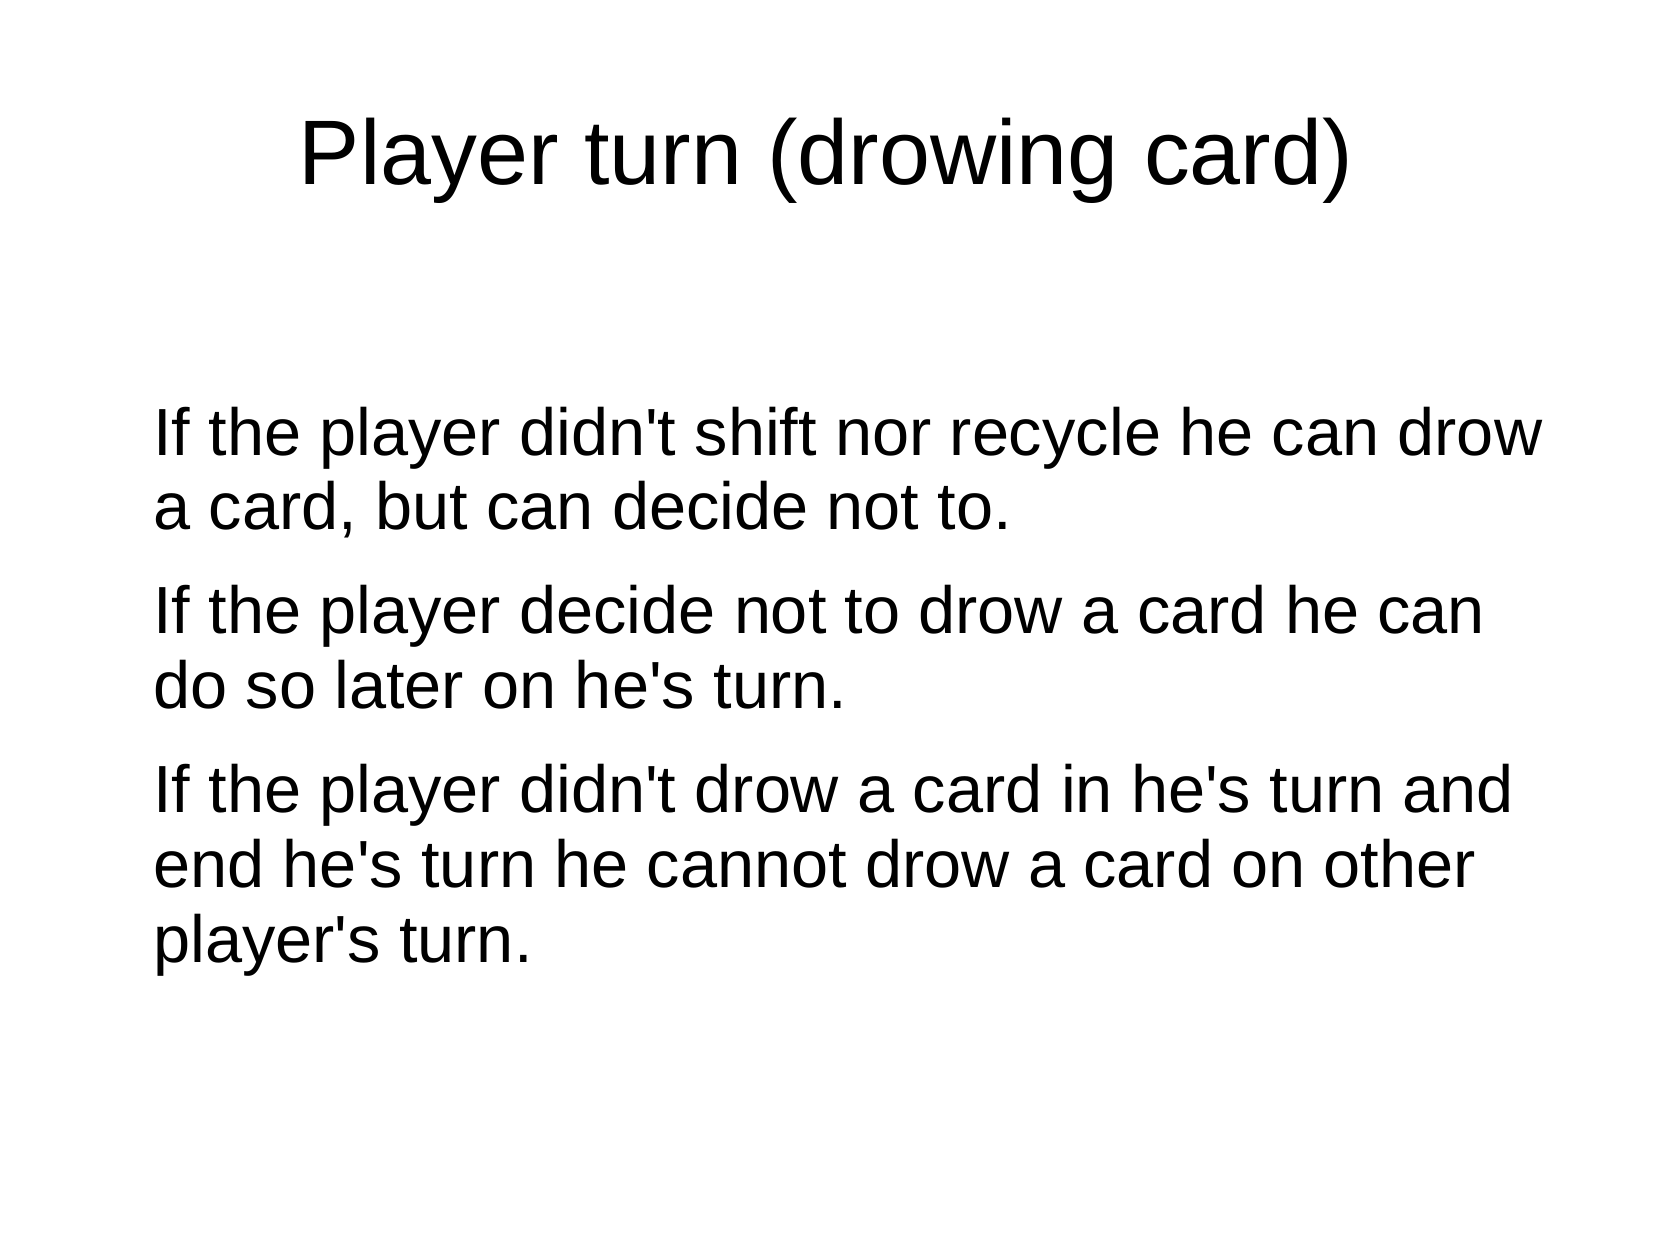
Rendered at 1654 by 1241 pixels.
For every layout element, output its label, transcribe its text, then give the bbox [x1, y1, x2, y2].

title Player turn (drowing card) [82, 49, 1571, 257]
list If the player didn't shift nor recycle he can drow a card, but can decide not to. If the player decide not to drow a card he can do so later on he's turn. If the player didn't drow a card in he's turn and end he's turn he cannot drow a card on other player's turn. [82, 290, 1571, 1109]
